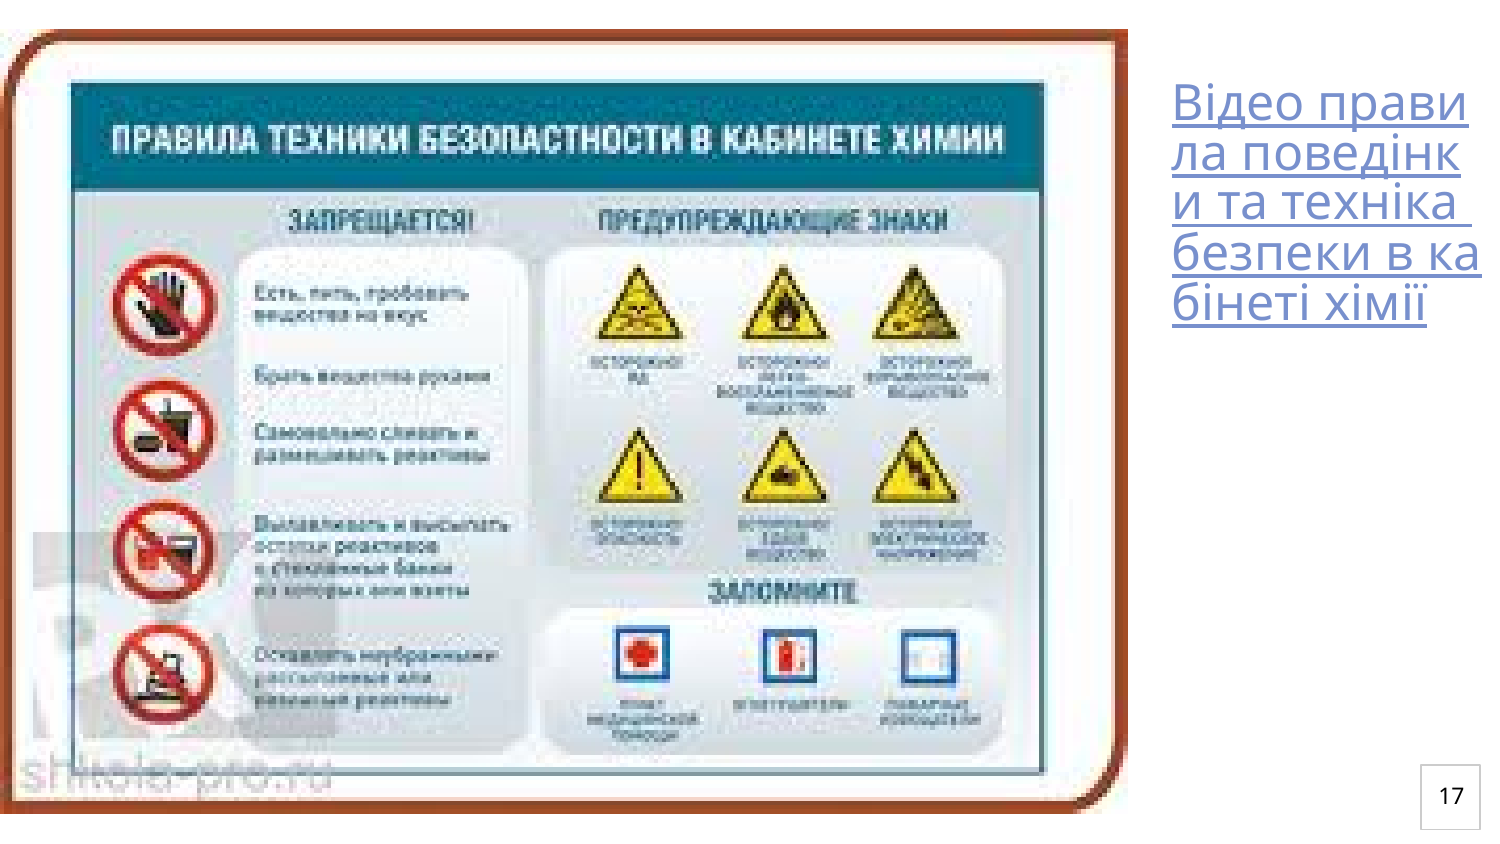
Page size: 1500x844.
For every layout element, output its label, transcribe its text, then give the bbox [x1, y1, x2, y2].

picture [0, 29, 1128, 814]
slide_number <number> [1421, 764, 1480, 830]
title Відео правила поведінки та техніка безпеки в кабінеті хімії [1156, 54, 1500, 812]
